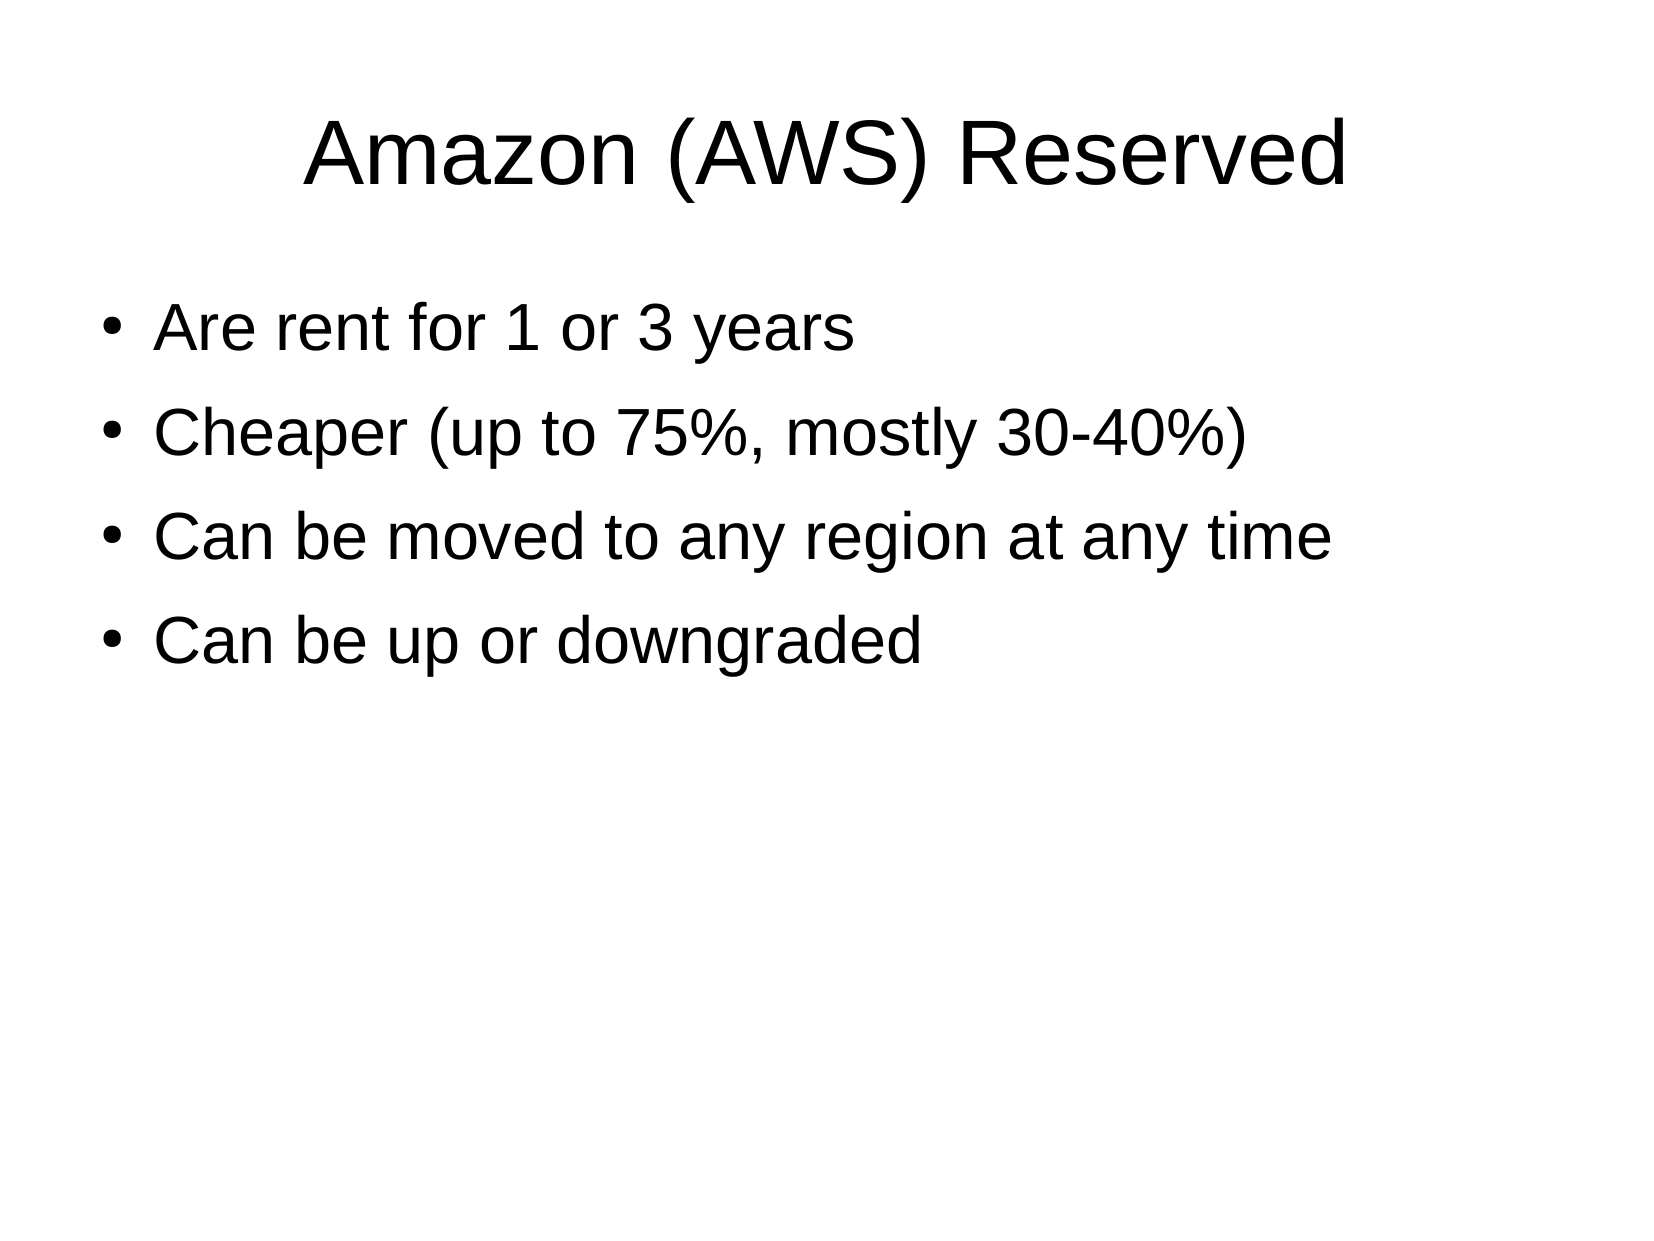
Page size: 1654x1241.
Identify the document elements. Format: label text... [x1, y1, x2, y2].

list Are rent for 1 or 3 years Cheaper (up to 75%, mostly 30-40%) Can be moved to any region at any time Can be up or downgraded [82, 290, 1571, 1010]
title Amazon (AWS) Reserved [82, 49, 1571, 257]
